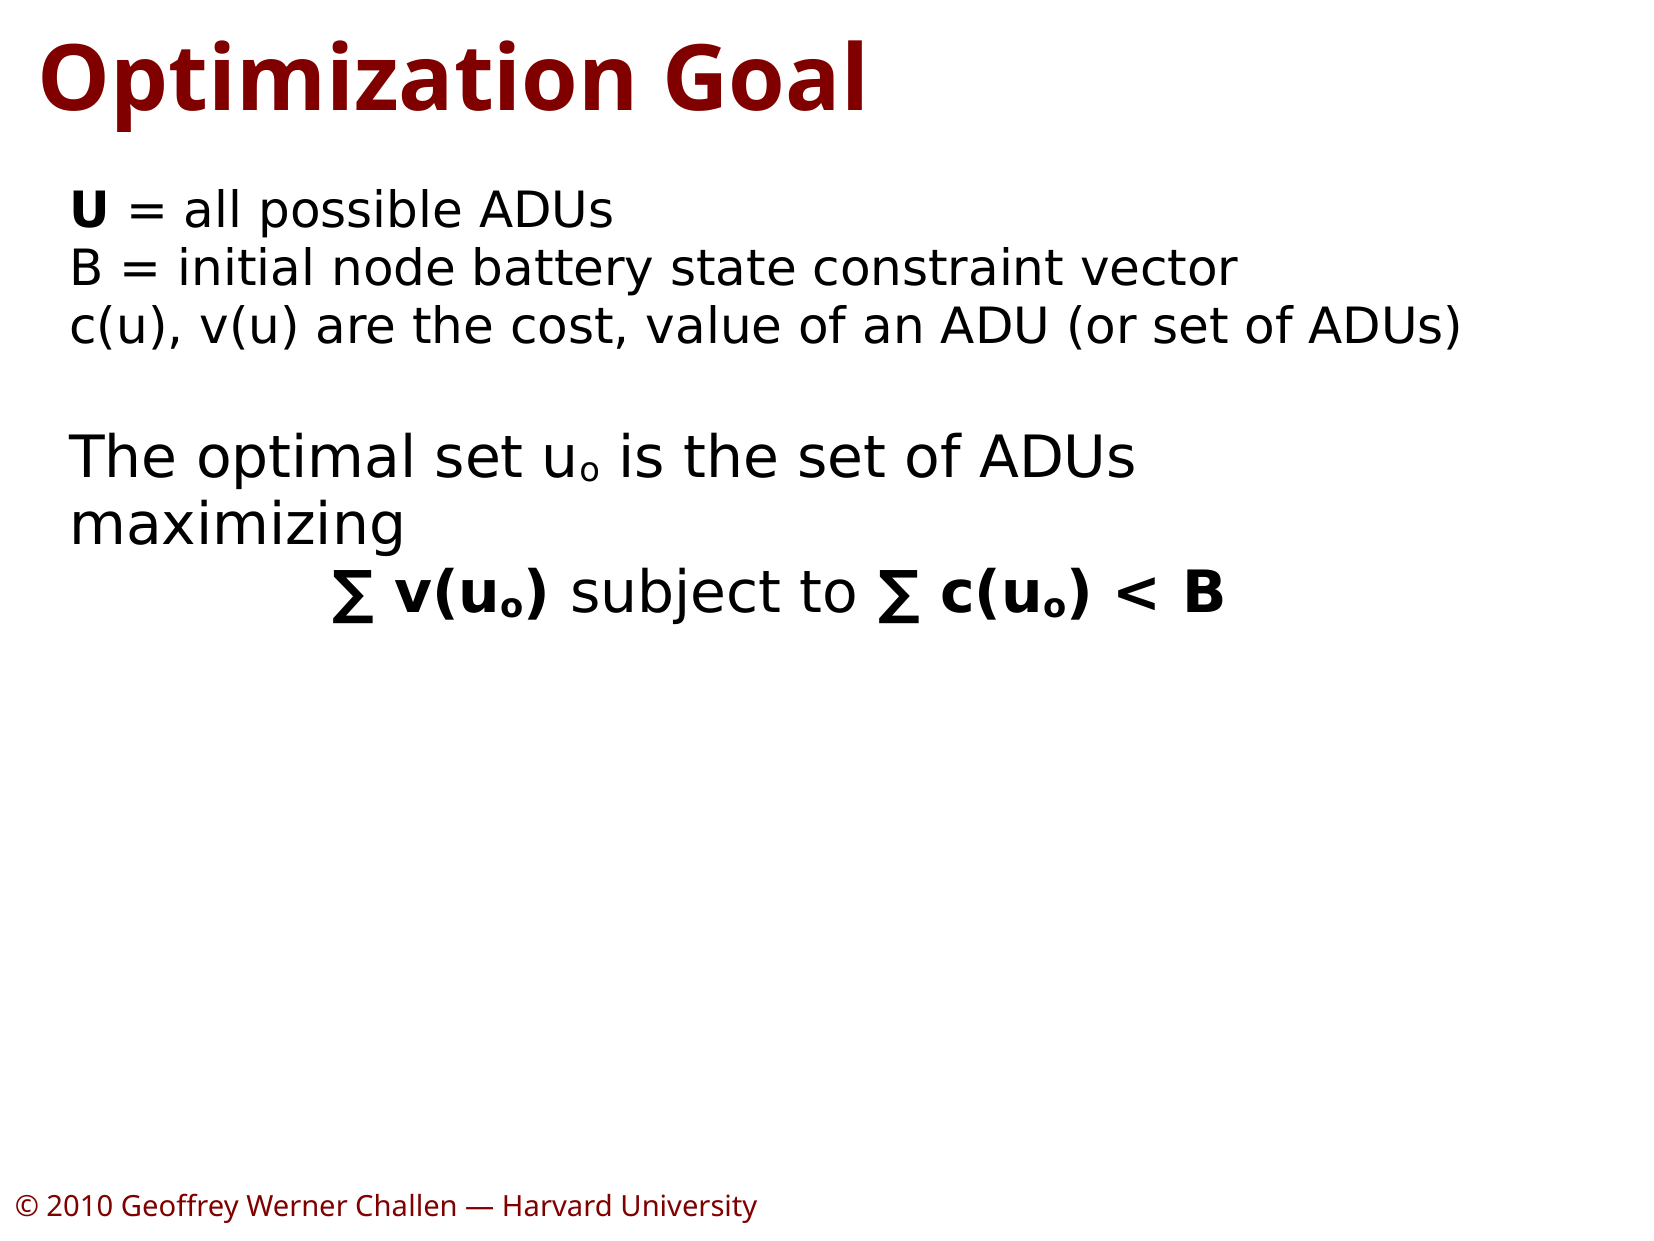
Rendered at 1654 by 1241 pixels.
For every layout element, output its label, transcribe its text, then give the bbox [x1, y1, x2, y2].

text_box U = all possible ADUs B = initial node battery state constraint vector c(u), v(u) are the cost, value of an ADU (or set of ADUs) The optimal set uo is the set of ADUs maximizing ∑ v(uo) subject to ∑ c(uo) < B [54, 173, 1505, 673]
title Optimization Goal [0, 0, 1654, 151]
